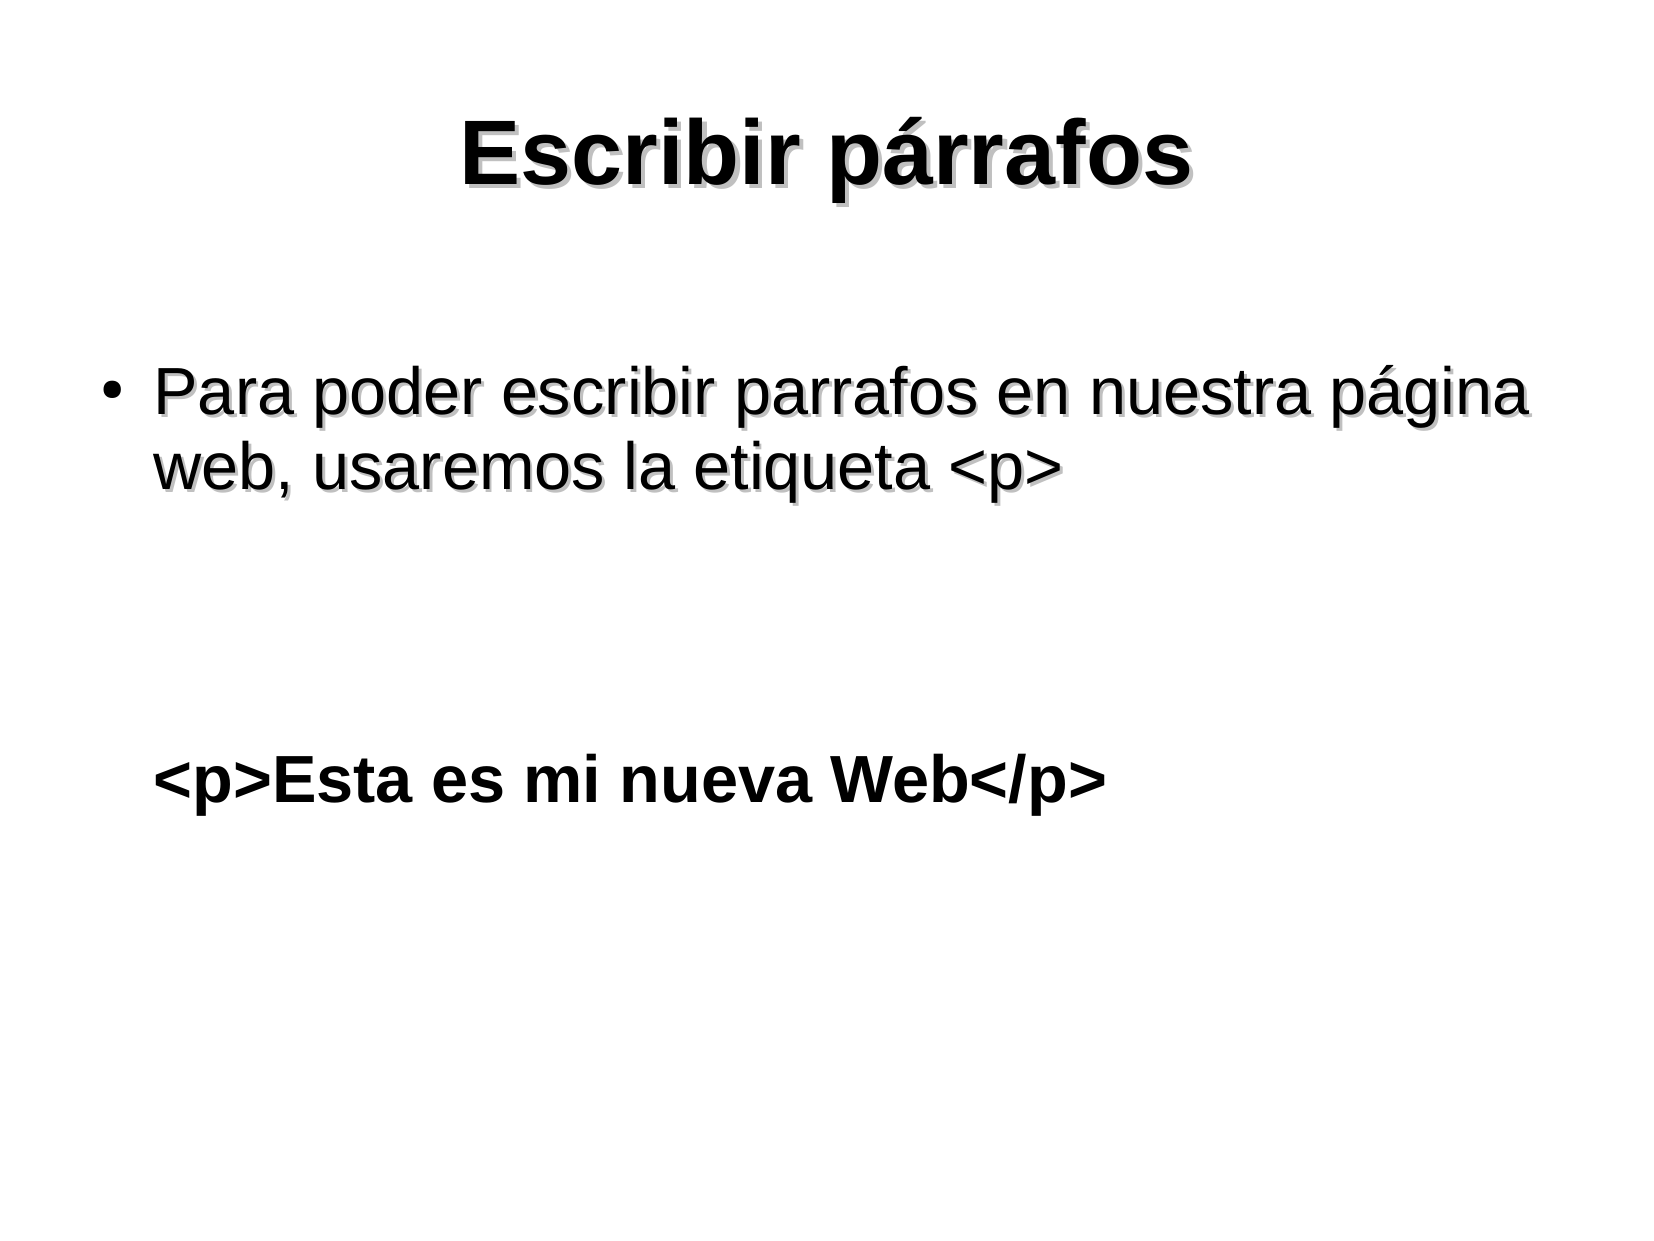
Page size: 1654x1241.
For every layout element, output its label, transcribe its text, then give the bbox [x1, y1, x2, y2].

title Escribir párrafos [82, 49, 1571, 257]
list Para poder escribir parrafos en nuestra página web, usaremos la etiqueta <p> <p>Esta es mi nueva Web</p> [82, 354, 1571, 1074]
